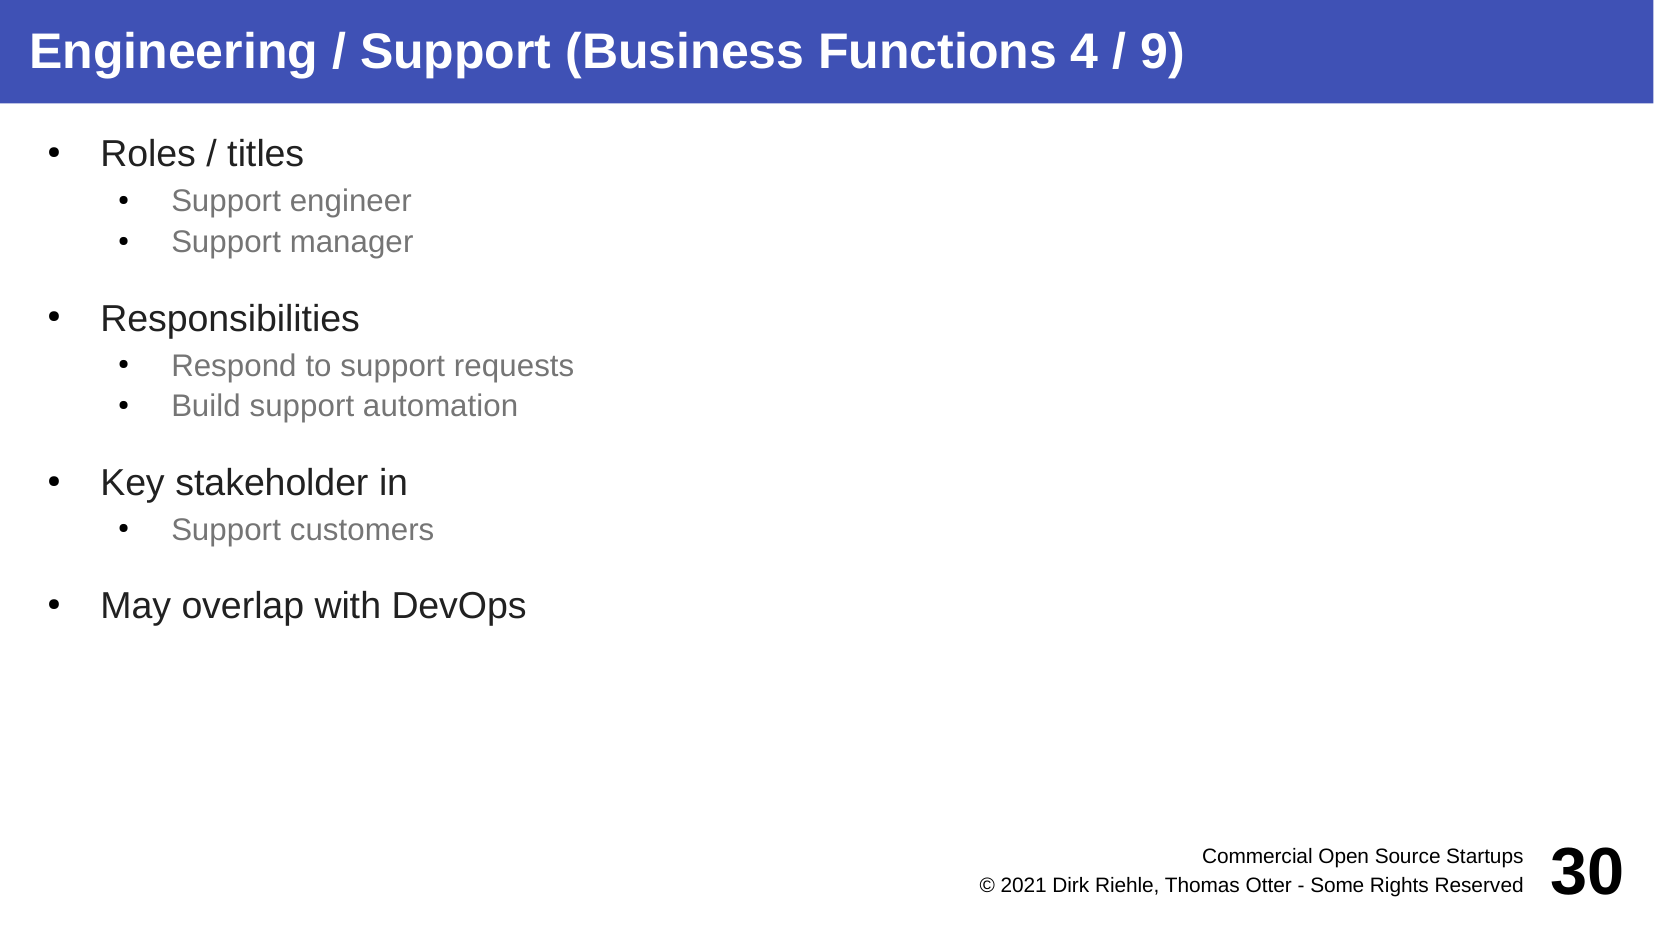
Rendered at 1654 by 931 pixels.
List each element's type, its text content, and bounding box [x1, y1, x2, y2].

list Roles / titles Support engineer Support manager Responsibilities Respond to support requests Build support automation Key stakeholder in Support customers May overlap with DevOps [29, 132, 1625, 813]
title Engineering / Support (Business Functions 4 / 9) [0, 0, 1654, 104]
